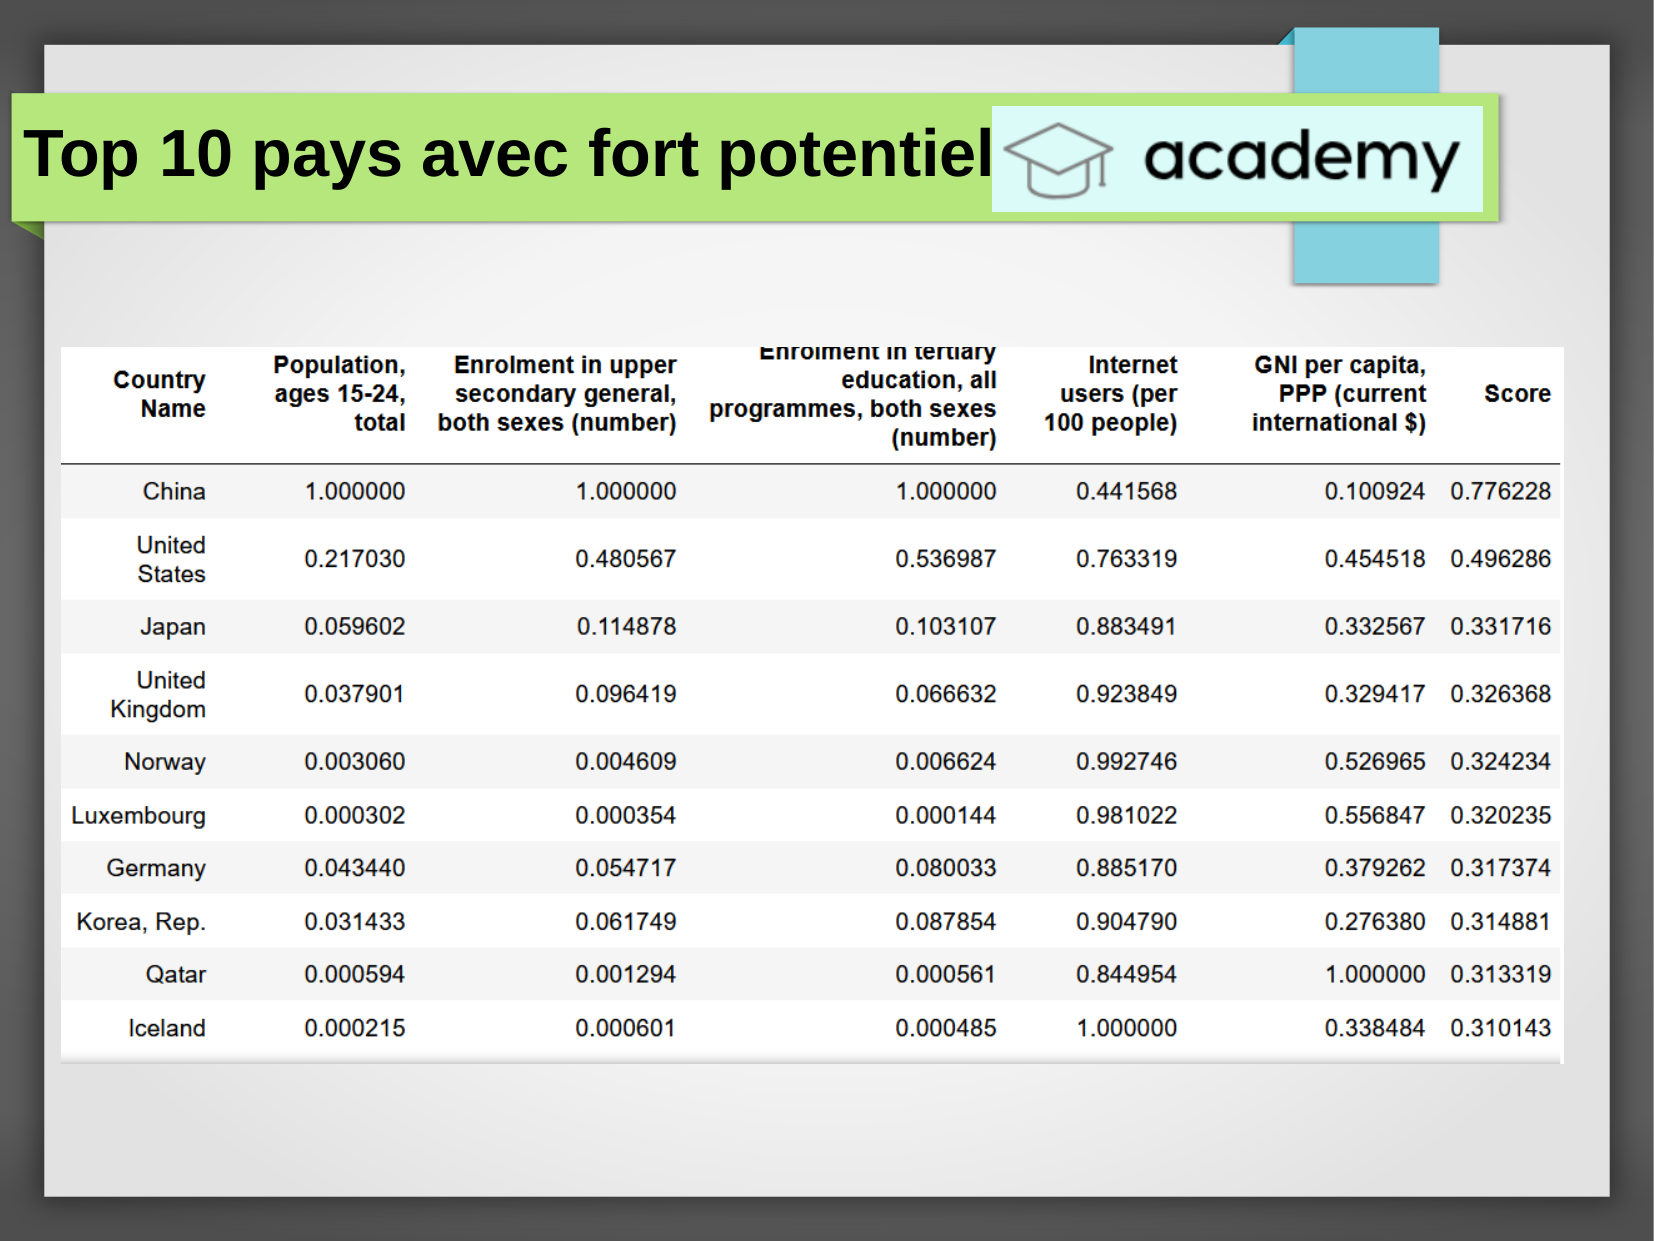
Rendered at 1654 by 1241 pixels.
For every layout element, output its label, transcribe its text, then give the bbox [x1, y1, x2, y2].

title Top 10 pays avec fort potentiel [23, 94, 1205, 213]
picture [0, 0, 1654, 1241]
